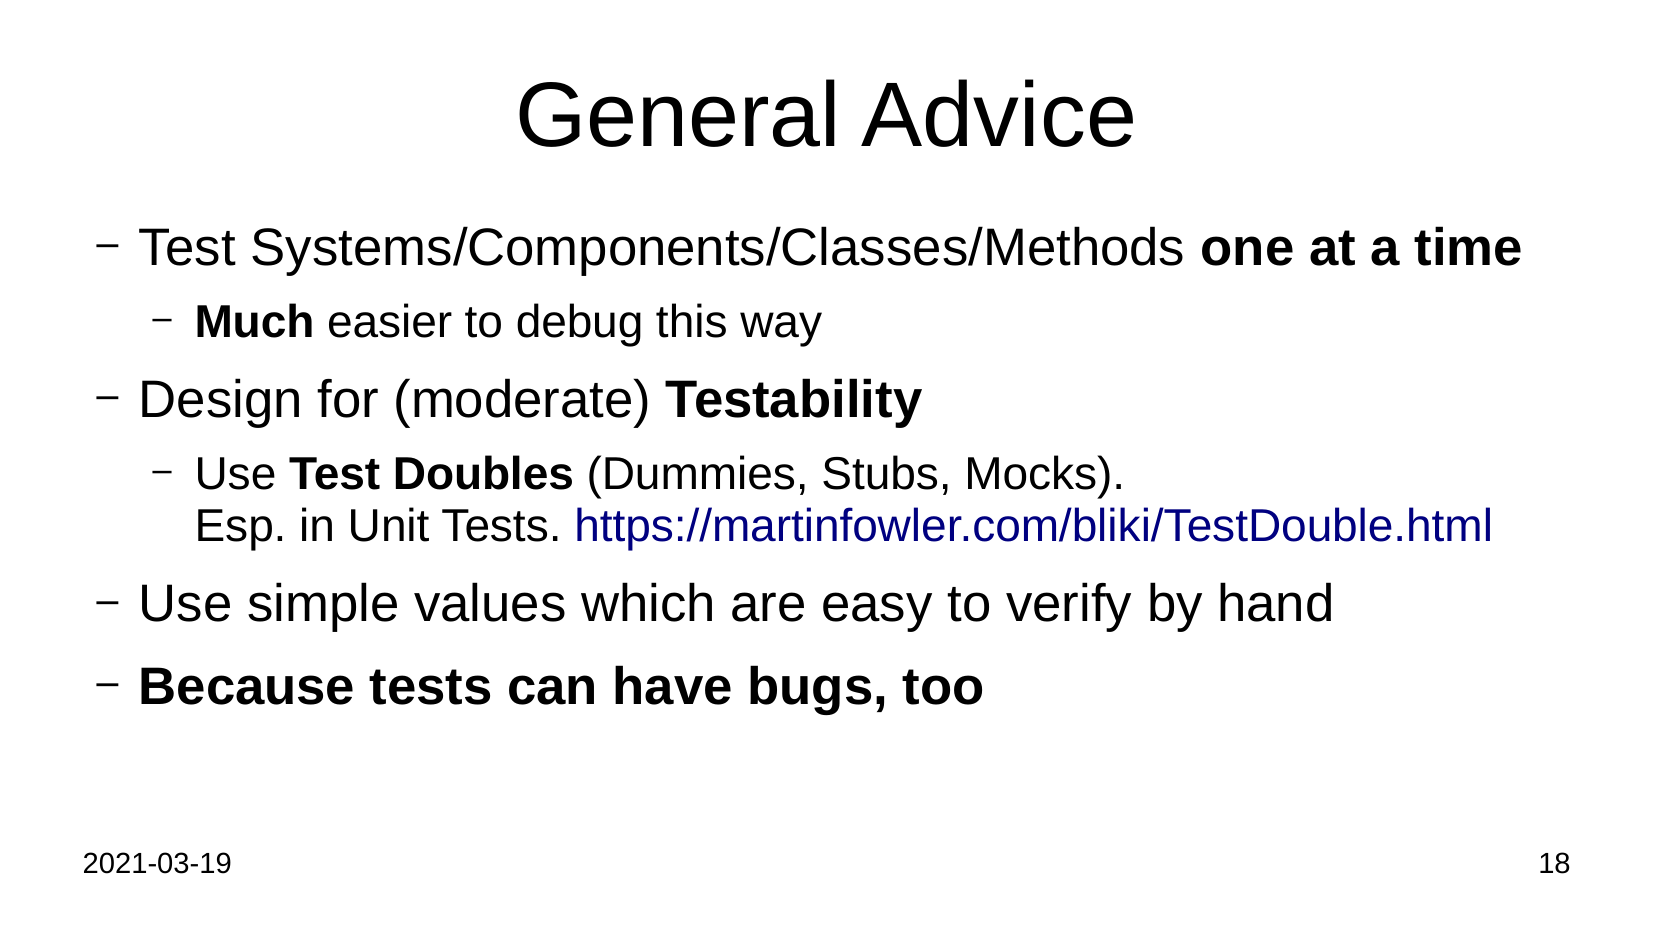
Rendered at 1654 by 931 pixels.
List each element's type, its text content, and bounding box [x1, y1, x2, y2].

title General Advice [82, 37, 1571, 193]
list Test Systems/Components/Classes/Methods one at a time Much easier to debug this way Design for (moderate) Testability Use Test Doubles (Dummies, Stubs, Mocks). Esp. in Unit Tests. https://martinfowler.com/bliki/TestDouble.html Use simple values which are easy to verify by hand Because tests can have bugs, too [82, 217, 1571, 758]
